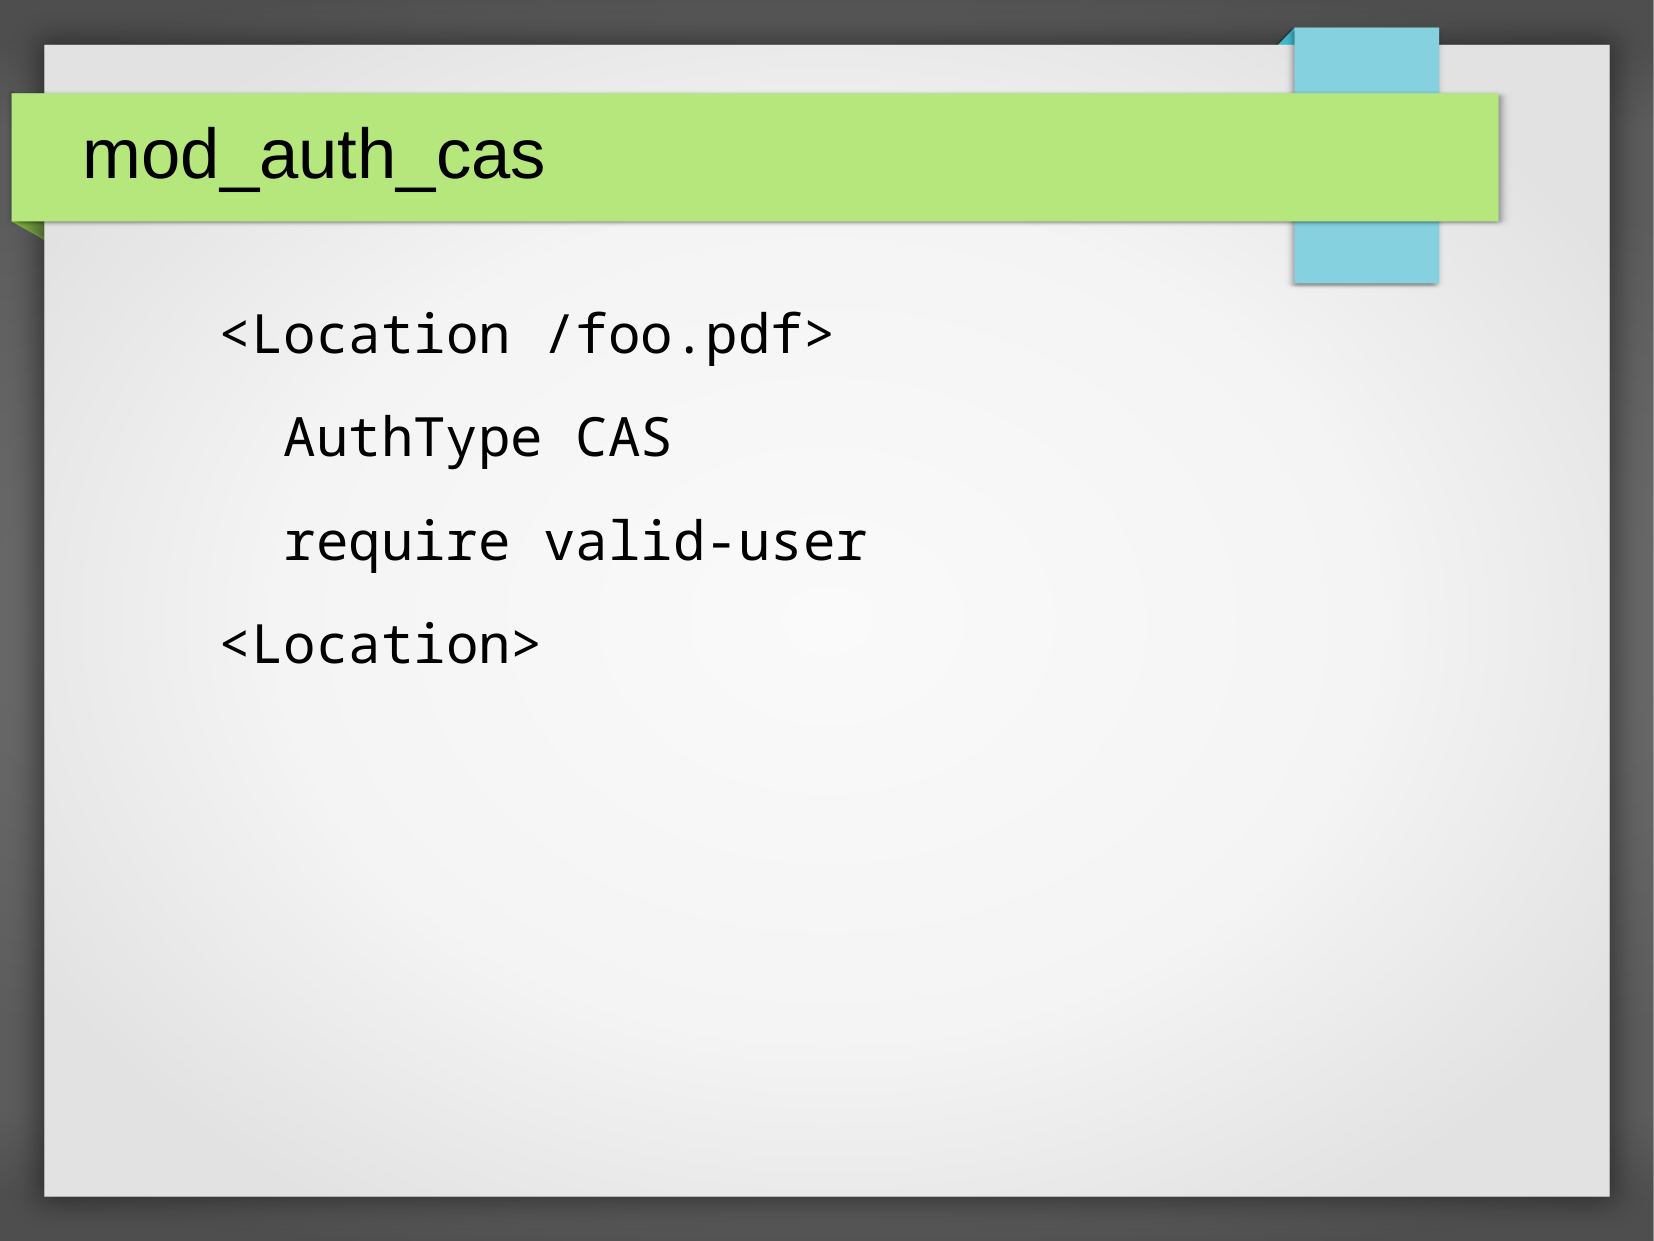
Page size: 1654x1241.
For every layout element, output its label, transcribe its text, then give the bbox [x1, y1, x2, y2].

picture [0, 0, 1654, 1241]
title mod_auth_cas [82, 94, 1264, 213]
list <Location /foo.pdf> AuthType CAS require valid-user <Location> [82, 295, 1571, 1015]
